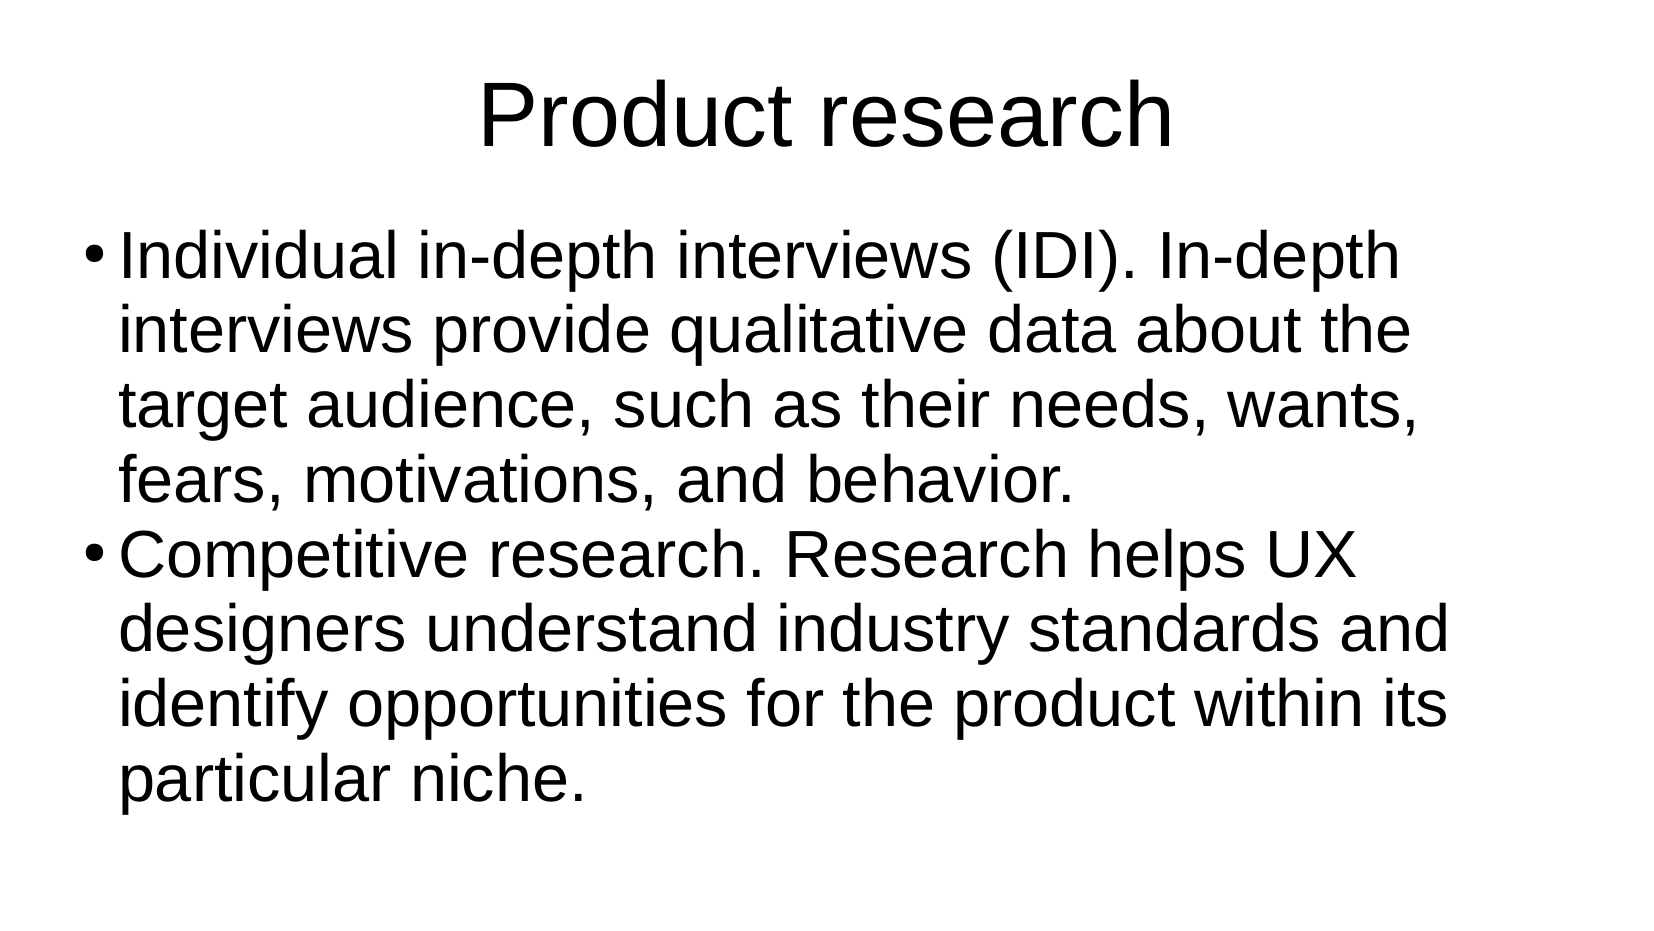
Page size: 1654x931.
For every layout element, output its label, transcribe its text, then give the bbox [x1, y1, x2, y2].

subtitle Individual in-depth interviews (IDI). In-depth interviews provide qualitative data about the target audience, such as their needs, wants, fears, motivations, and behavior. Competitive research. Research helps UX designers understand industry standards and identify opportunities for the product within its particular niche. [82, 217, 1571, 891]
title Product research [82, 37, 1571, 193]
